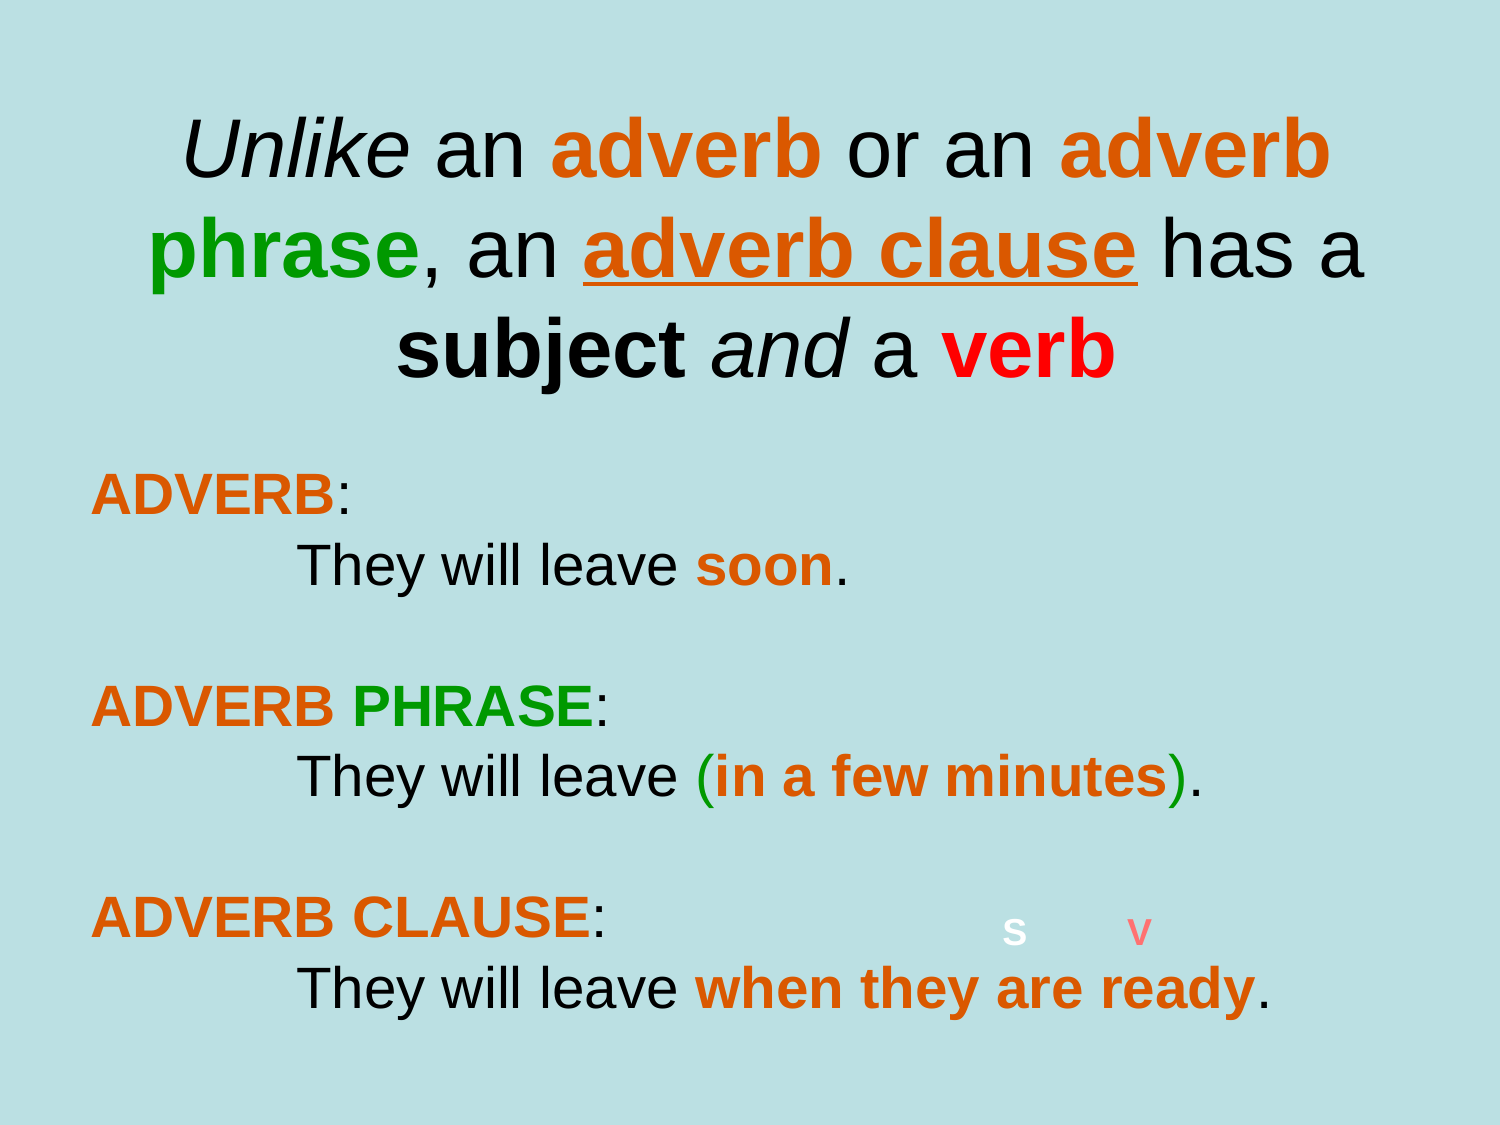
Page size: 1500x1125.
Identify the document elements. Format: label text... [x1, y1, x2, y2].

text_box V [1112, 899, 1176, 961]
text_box S [987, 899, 1038, 961]
text_box ADVERB: They will leave soon. ADVERB PHRASE: They will leave (in a few minutes). ADVERB CLAUSE: They will leave when they are ready. [75, 462, 1426, 1063]
text_box Unlike an adverb or an adverb phrase, an adverb clause has a subject and a verb [75, 87, 1438, 400]
